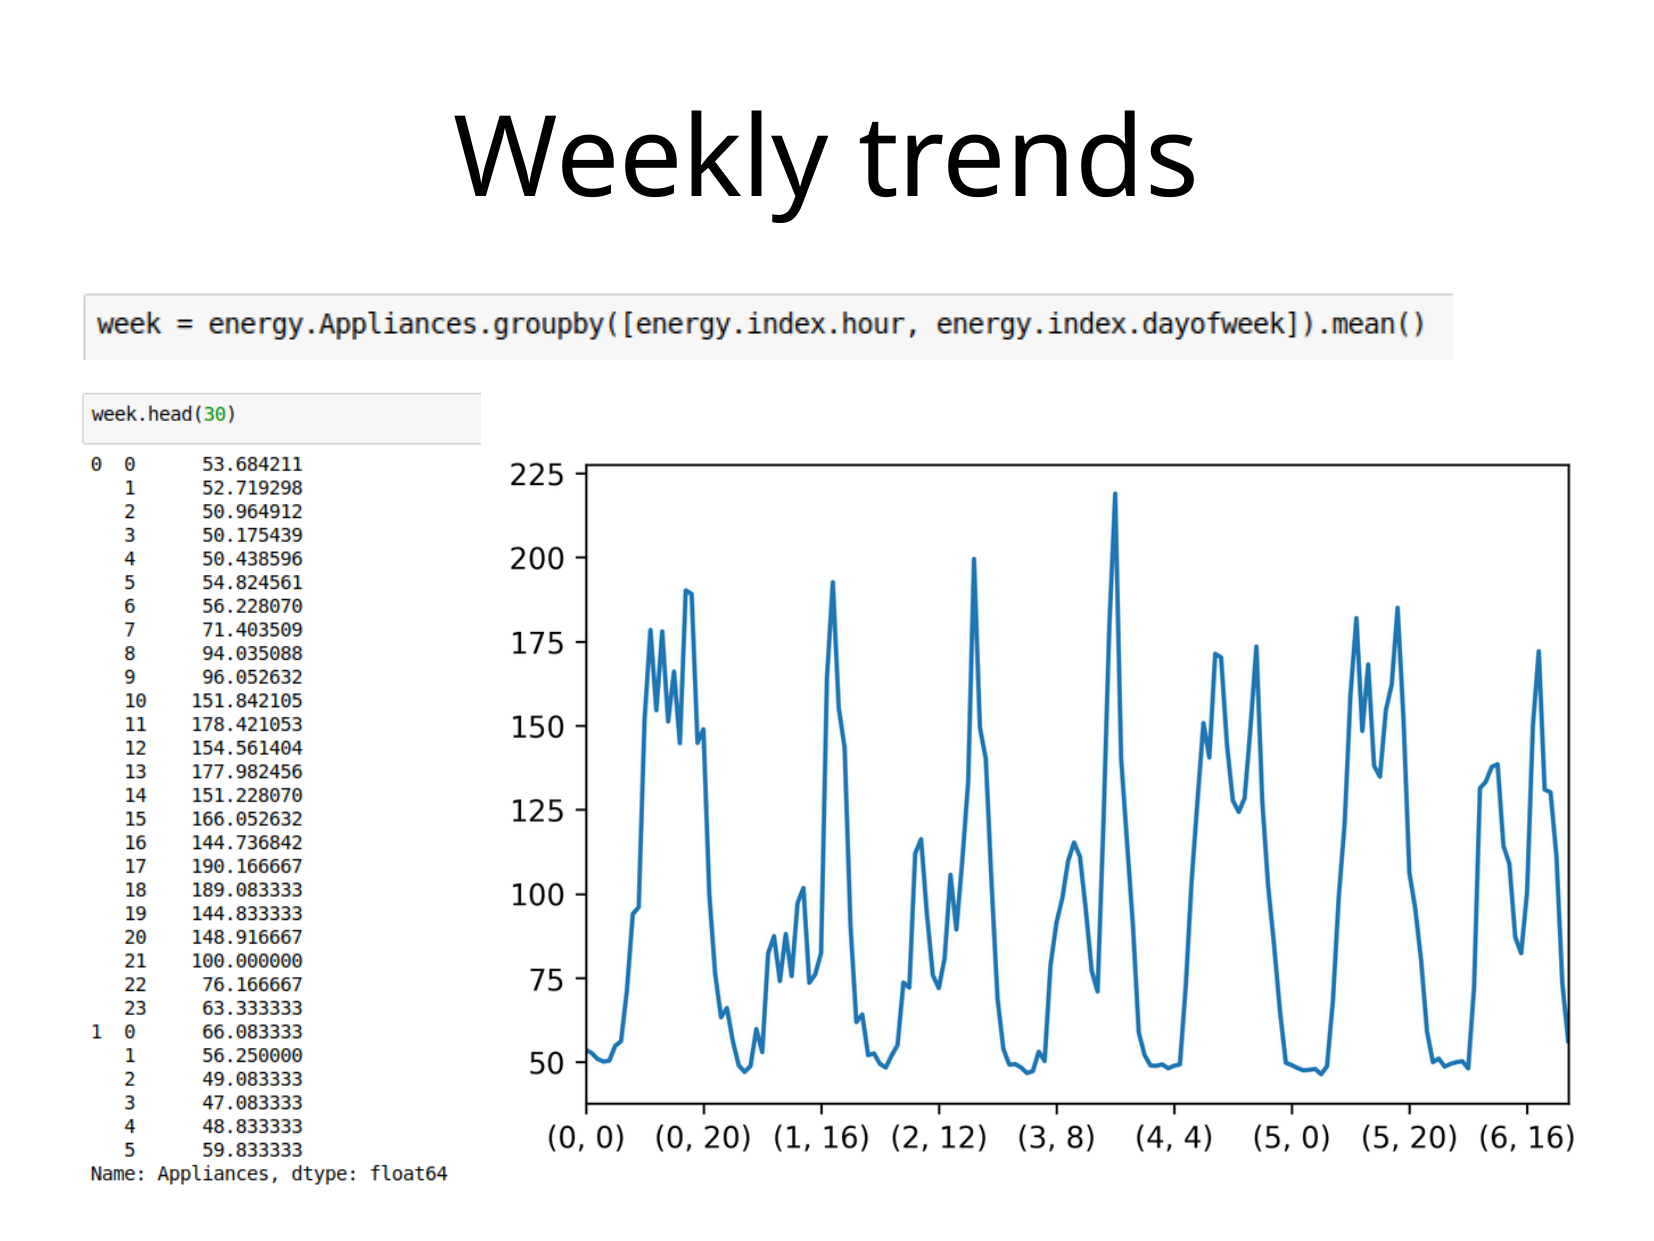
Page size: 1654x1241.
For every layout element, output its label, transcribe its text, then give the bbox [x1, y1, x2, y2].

title Weekly trends [82, 49, 1571, 257]
picture [74, 389, 481, 1201]
picture [82, 284, 1453, 361]
picture [495, 434, 1591, 1169]
